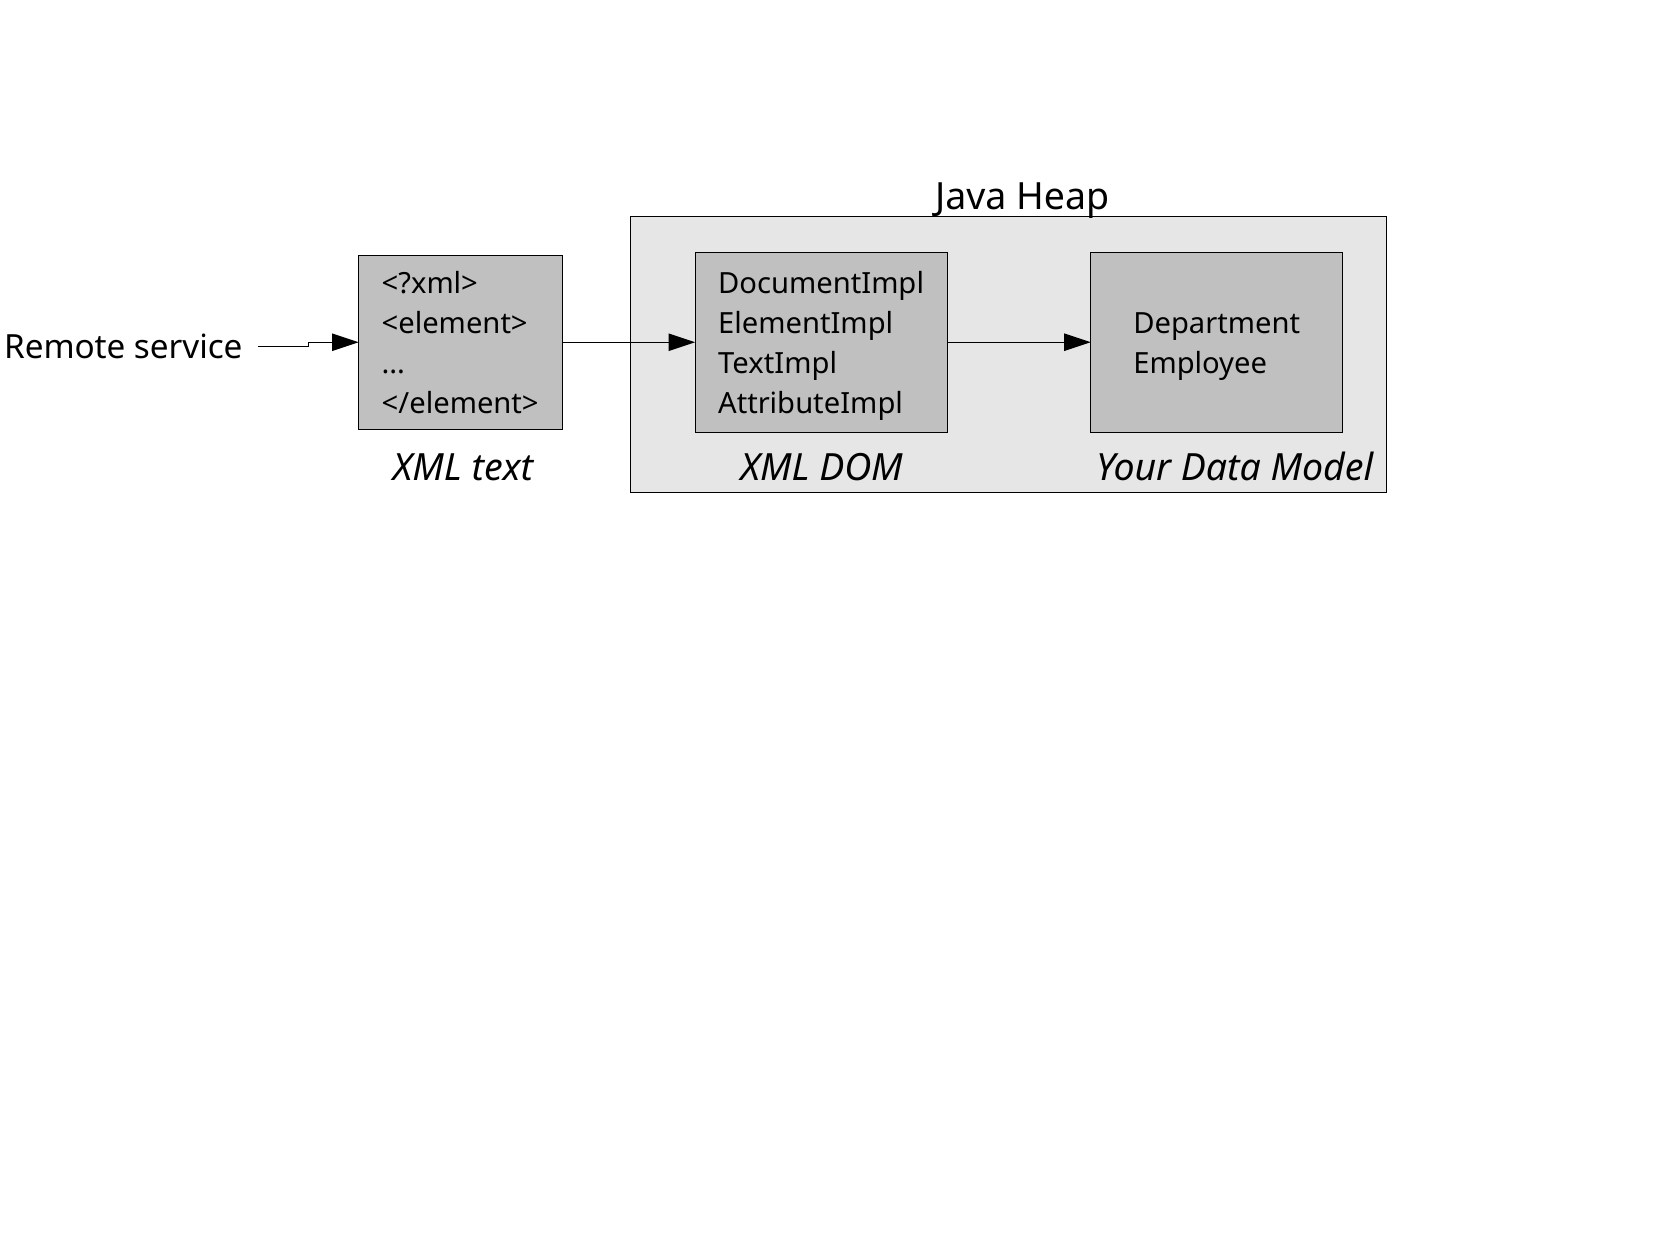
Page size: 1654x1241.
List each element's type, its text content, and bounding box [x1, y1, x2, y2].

text_box DocumentImpl ElementImpl TextImpl AttributeImpl [695, 252, 948, 433]
text_box Java Heap [920, 162, 1097, 221]
text_box Remote service [0, 315, 231, 369]
text_box [630, 216, 1387, 493]
text_box XML text [378, 432, 543, 491]
text_box Your Data Model [1081, 432, 1353, 491]
text_box <?xml> <element> ... </element> [358, 255, 563, 430]
text_box Department Employee [1090, 252, 1343, 432]
text_box XML DOM [725, 432, 917, 491]
